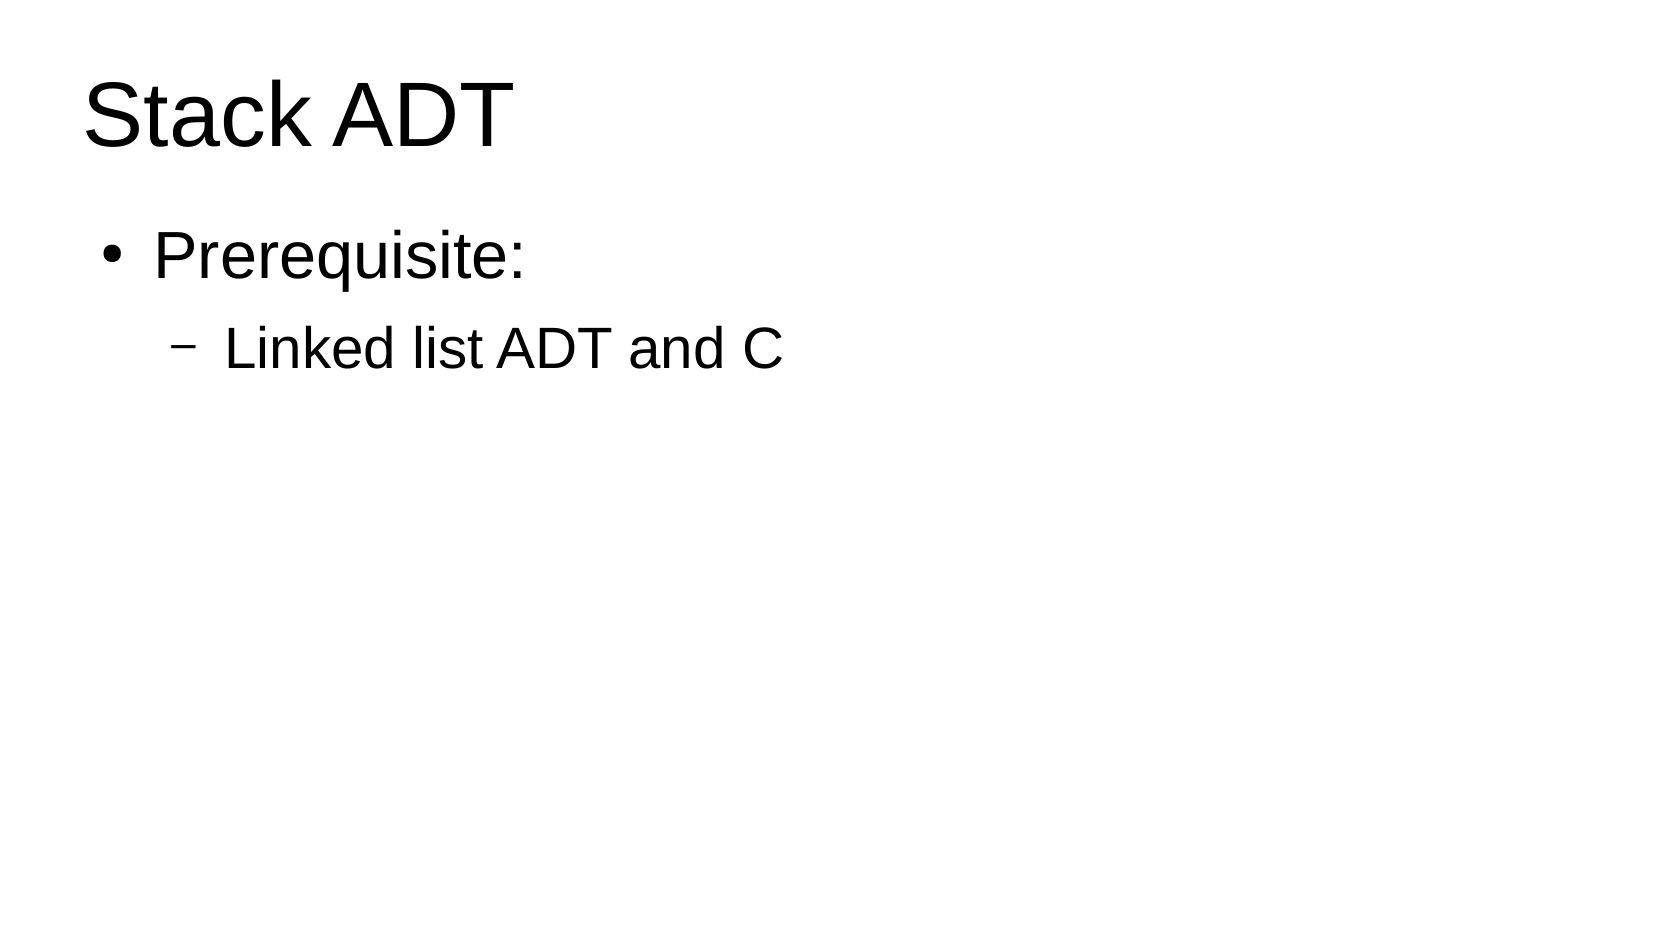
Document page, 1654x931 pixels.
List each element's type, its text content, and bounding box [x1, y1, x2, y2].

list Prerequisite: Linked list ADT and C [82, 217, 1571, 758]
title Stack ADT [82, 37, 1571, 193]
